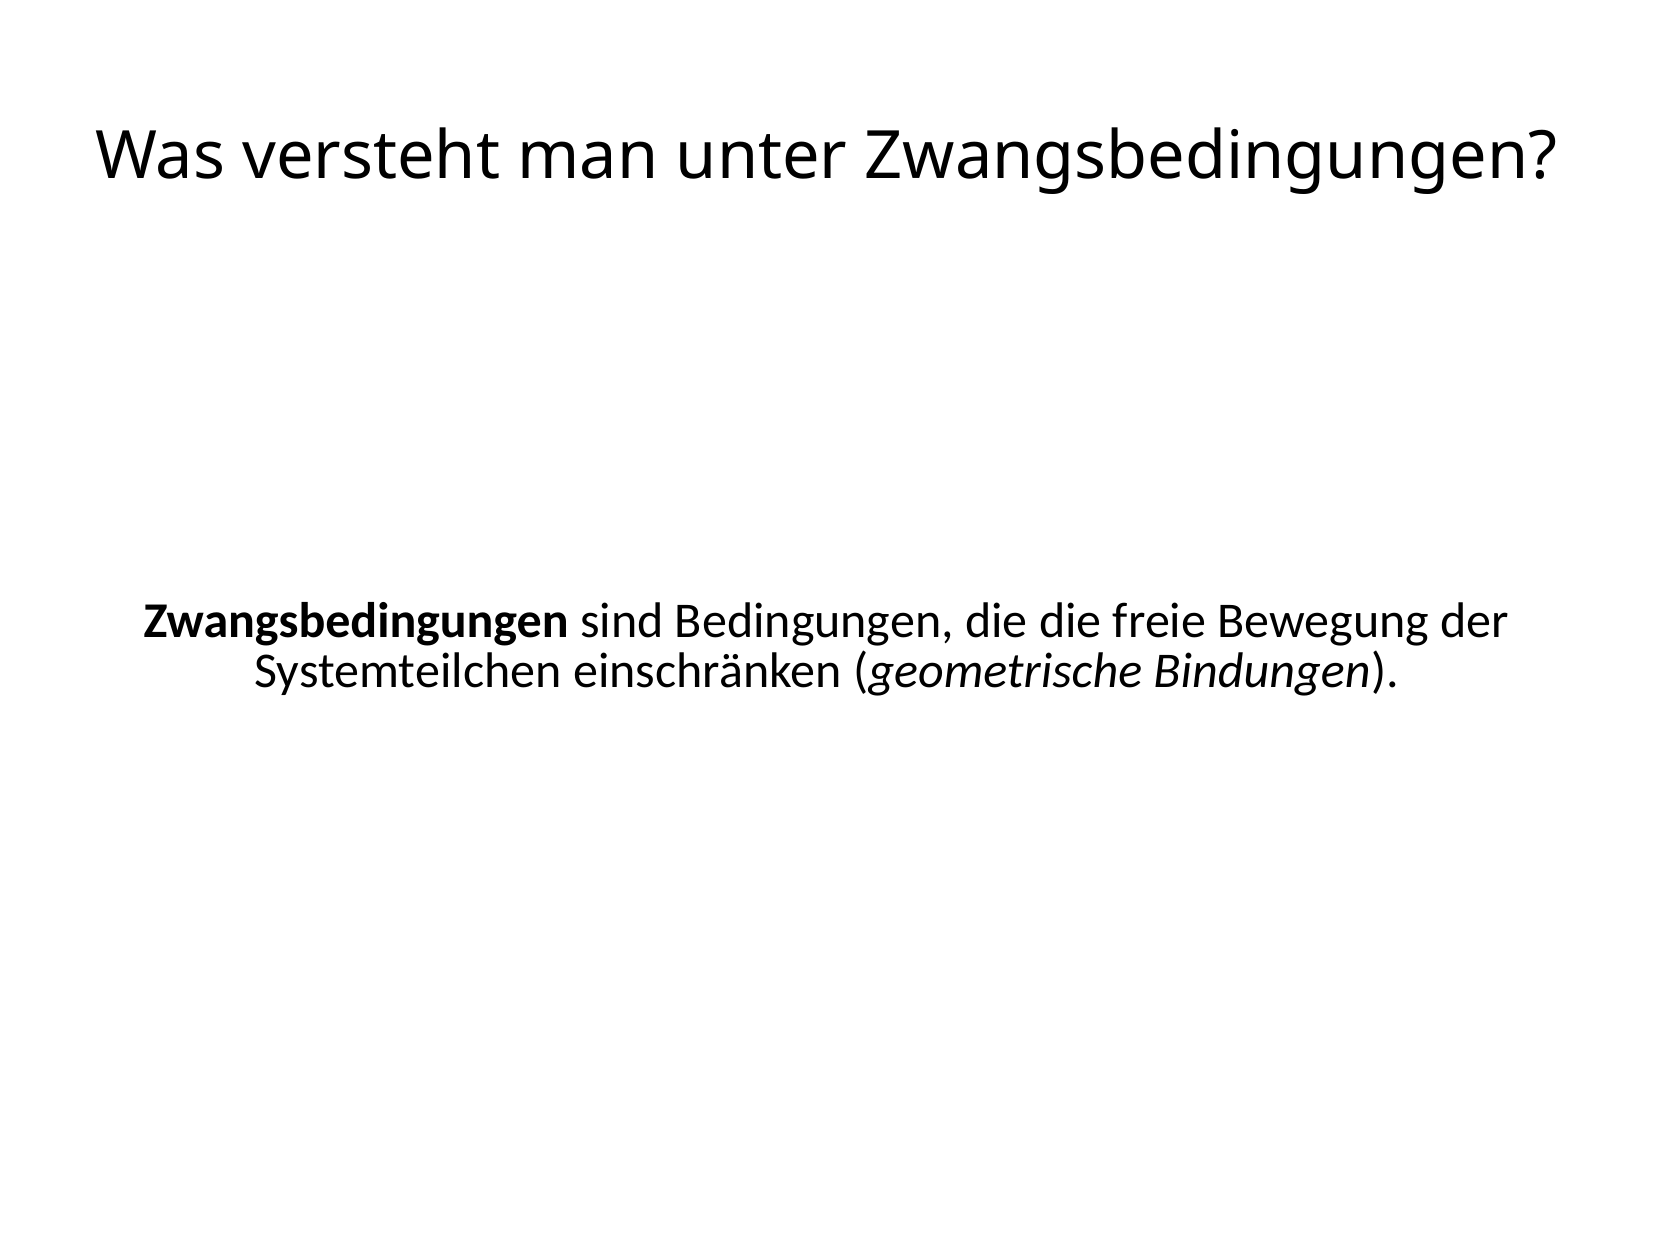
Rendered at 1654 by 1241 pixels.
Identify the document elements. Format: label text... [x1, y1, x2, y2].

title Was versteht man unter Zwangsbedingungen? [82, 49, 1571, 257]
subtitle Zwangsbedingungen sind Bedingungen, die die freie Bewegung der Systemteilchen einschränken (geometrische Bindungen). [82, 290, 1571, 1010]
